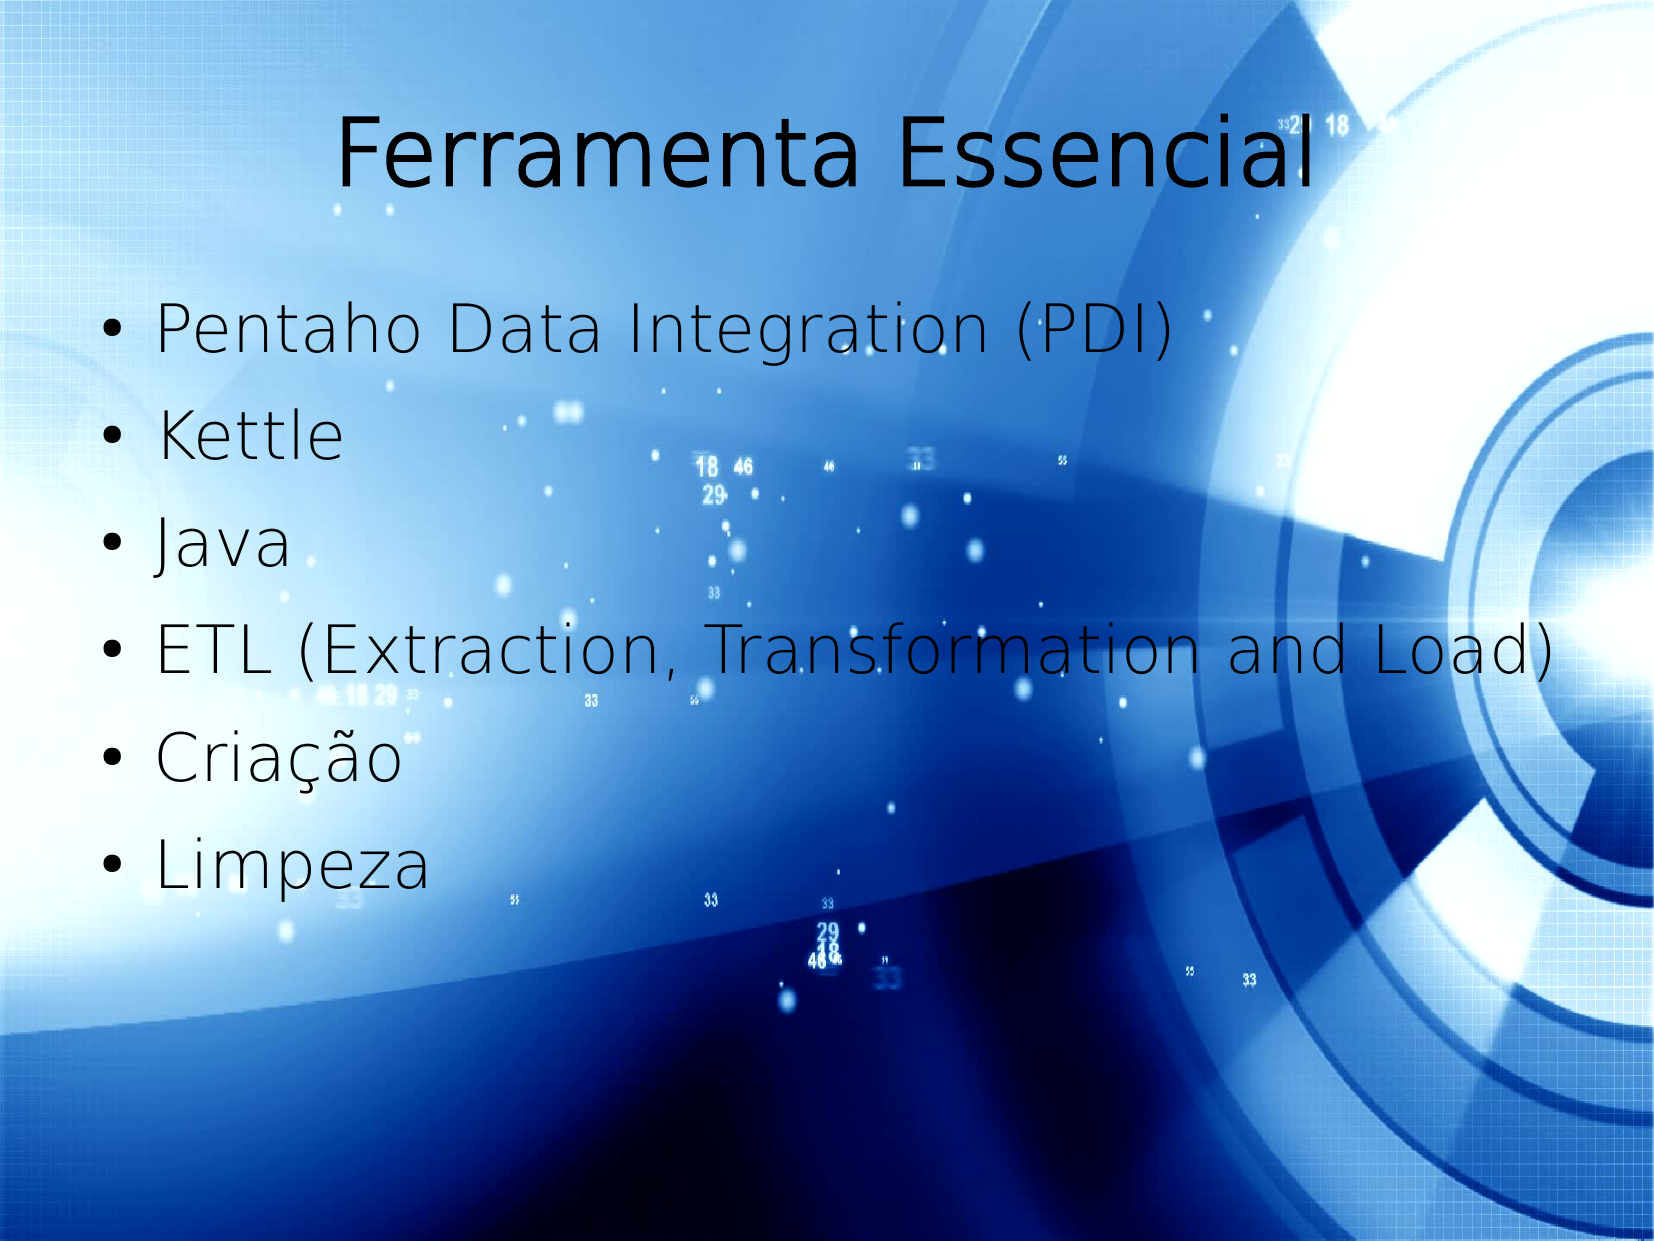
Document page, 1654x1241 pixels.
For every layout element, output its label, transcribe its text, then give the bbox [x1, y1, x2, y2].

list Pentaho Data Integration (PDI) Kettle Java ETL (Extraction, Transformation and Load) Criação Limpeza [82, 290, 1571, 1010]
picture [0, 0, 1654, 1241]
title Ferramenta Essencial [82, 49, 1571, 257]
